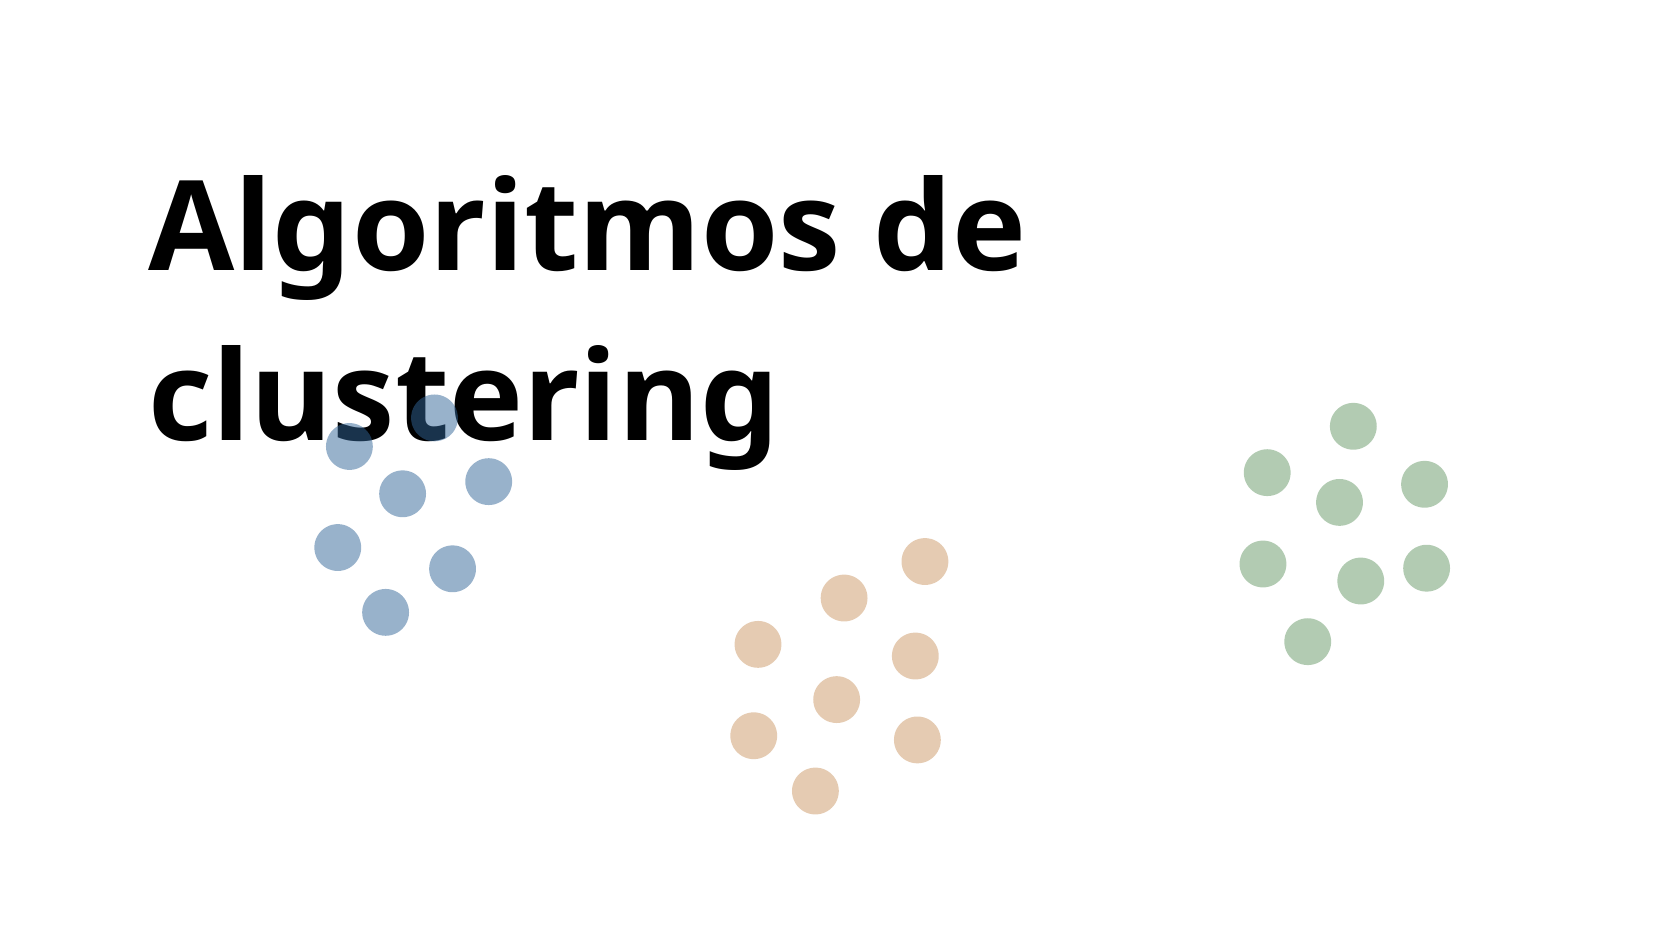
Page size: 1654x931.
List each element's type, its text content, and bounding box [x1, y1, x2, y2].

text_box [314, 524, 362, 571]
text_box [1401, 460, 1448, 508]
text_box [1337, 557, 1385, 605]
text_box [730, 712, 778, 760]
text_box [1243, 449, 1291, 497]
text_box [734, 620, 782, 668]
text_box [901, 538, 949, 585]
text_box Algoritmos de clustering [133, 129, 1589, 290]
text_box [379, 470, 427, 518]
text_box [1316, 478, 1363, 526]
text_box [1403, 544, 1451, 592]
text_box [1329, 402, 1377, 450]
text_box [813, 676, 861, 724]
text_box [891, 632, 939, 680]
text_box [362, 588, 410, 636]
text_box [1284, 618, 1332, 666]
text_box [465, 458, 513, 506]
text_box [325, 423, 373, 470]
text_box [791, 767, 839, 815]
text_box [411, 394, 458, 442]
text_box [820, 574, 868, 622]
text_box [893, 716, 941, 764]
text_box [429, 545, 476, 593]
text_box [1239, 540, 1287, 588]
